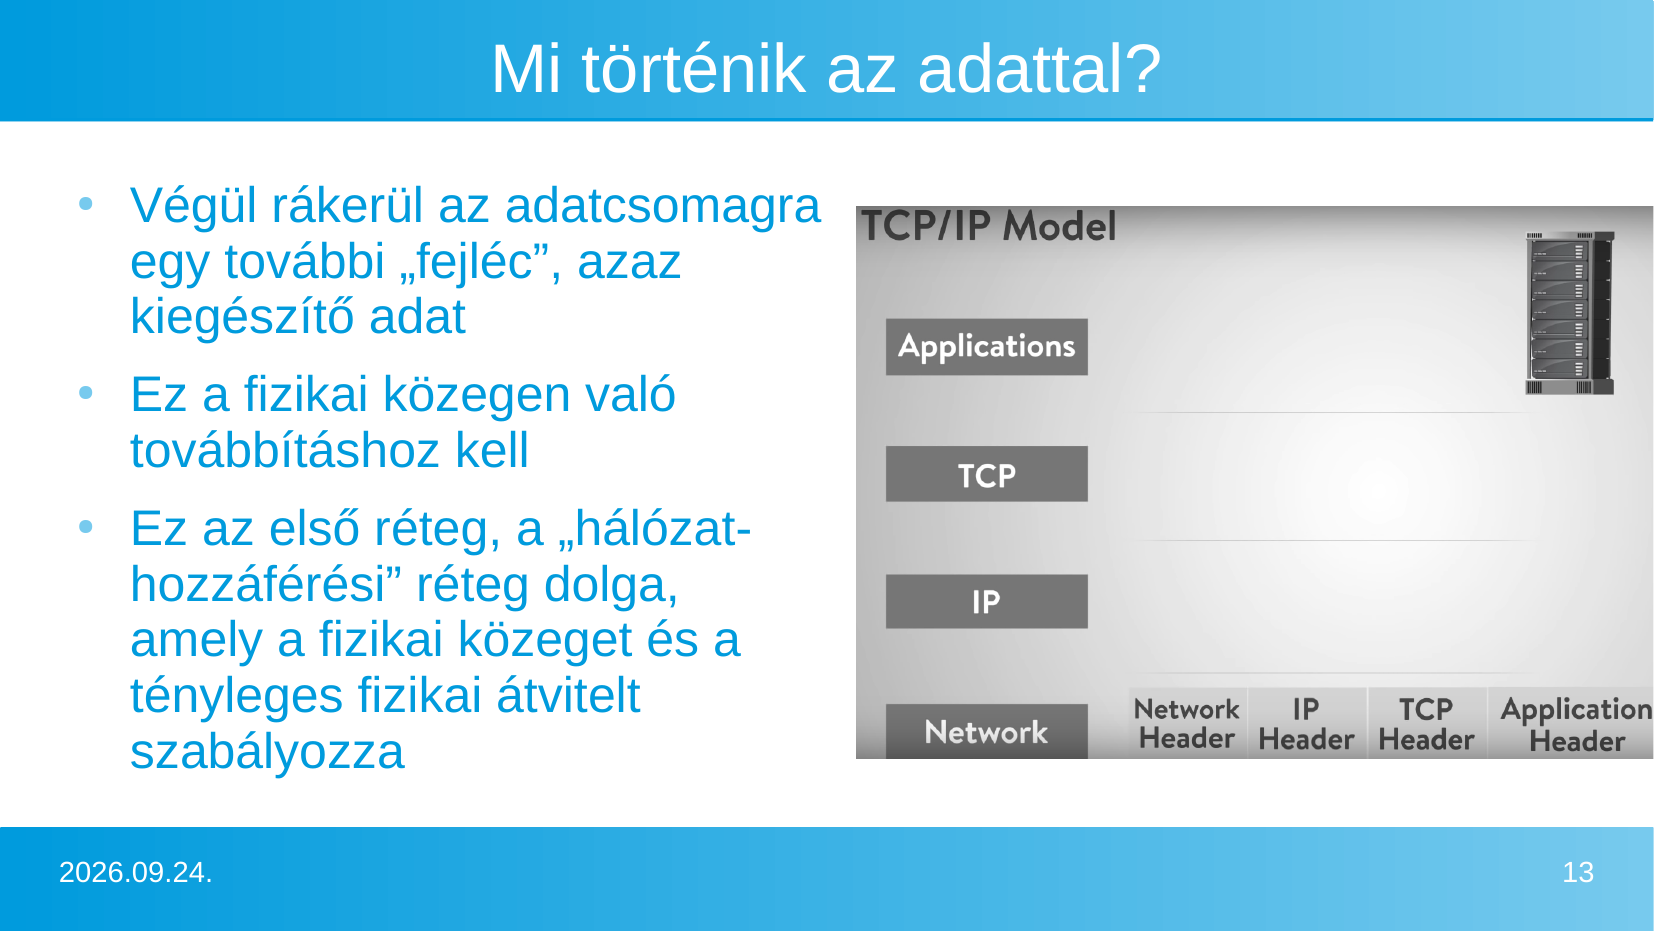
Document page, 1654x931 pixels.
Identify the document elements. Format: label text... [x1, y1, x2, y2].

list Végül rákerül az adatcsomagra egy további „fejléc”, azaz kiegészítő adat Ez a fizikai közegen való továbbításhoz kell Ez az első réteg, a „hálózat-hozzáférési” réteg dolga, amely a fizikai közeget és a tényleges fizikai átvitelt szabályozza [59, 177, 827, 768]
title Mi történik az adattal? [59, 29, 1595, 108]
picture [856, 206, 1654, 759]
